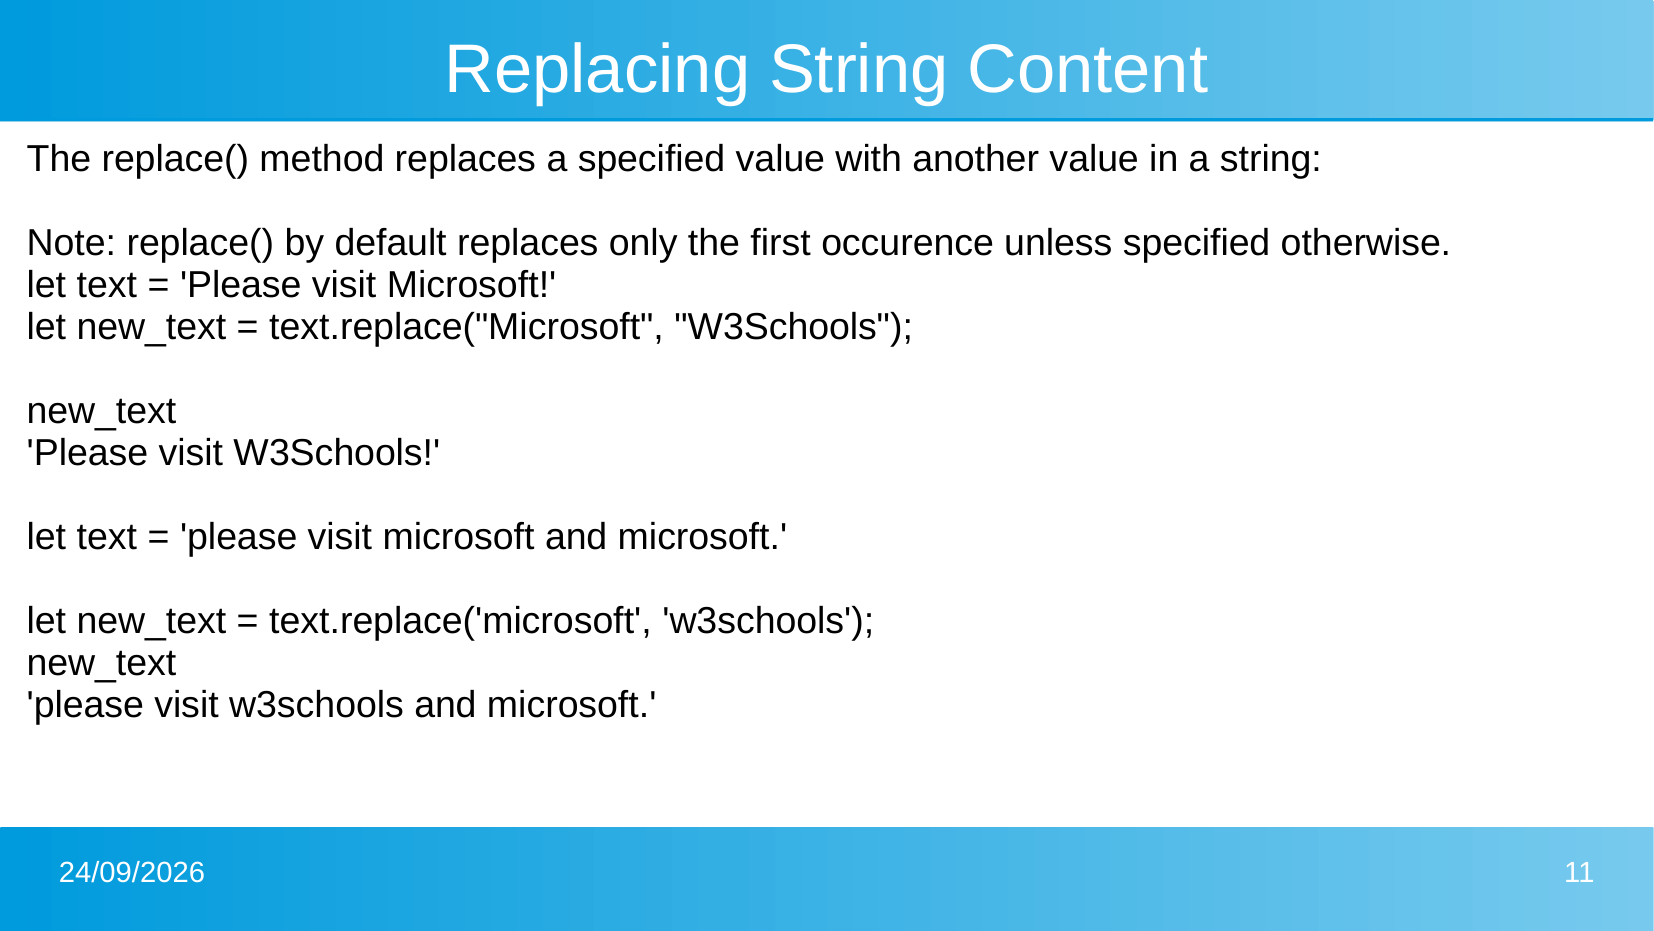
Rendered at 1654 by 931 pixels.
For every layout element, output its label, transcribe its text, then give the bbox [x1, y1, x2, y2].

text_box The replace() method replaces a specified value with another value in a string: Note: replace() by default replaces only the first occurence unless specified otherwise. let text = 'Please visit Microsoft!' let new_text = text.replace("Microsoft", "W3Schools"); new_text 'Please visit W3Schools!' let text = 'please visit microsoft and microsoft.' let new_text = text.replace('microsoft', 'w3schools'); new_text 'please visit w3schools and microsoft.' [11, 129, 1548, 733]
title Replacing String Content [59, 29, 1595, 108]
